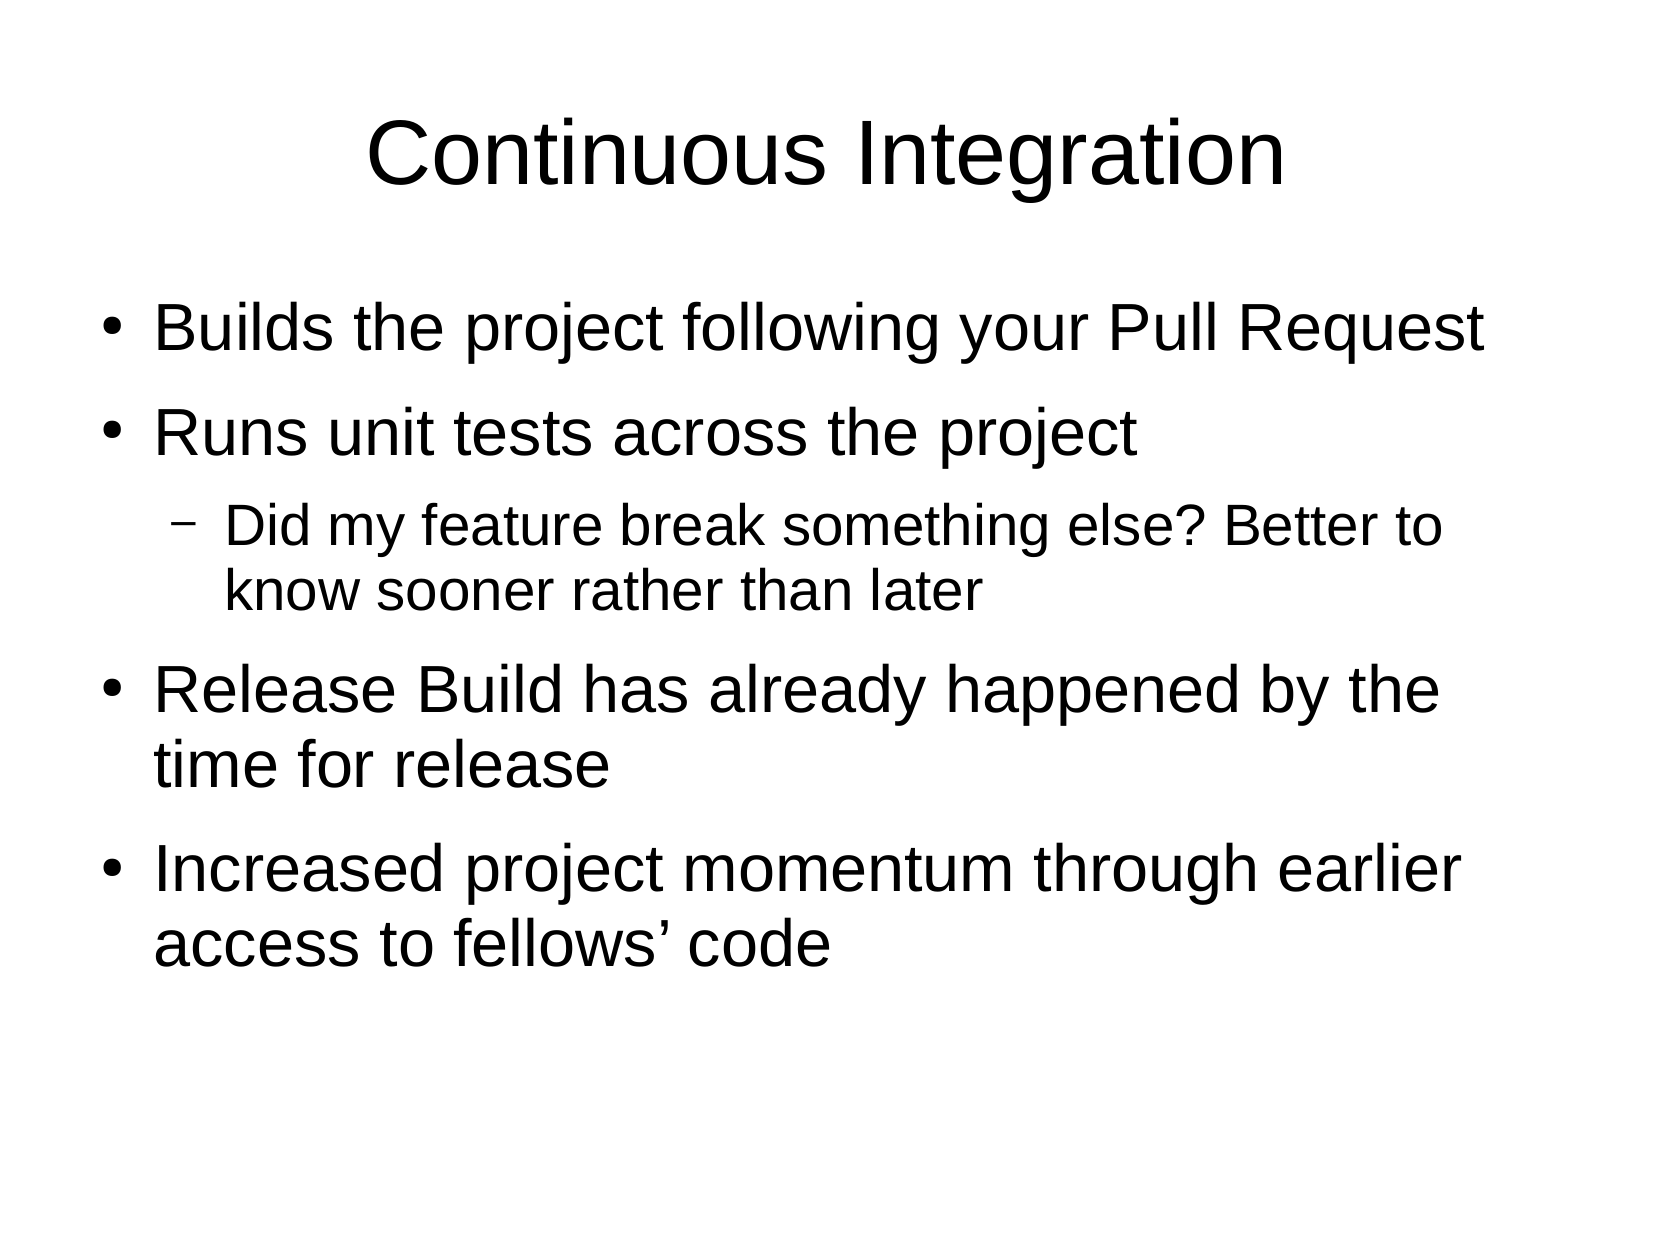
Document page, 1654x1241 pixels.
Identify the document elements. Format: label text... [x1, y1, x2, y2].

list Builds the project following your Pull Request Runs unit tests across the project Did my feature break something else? Better to know sooner rather than later Release Build has already happened by the time for release Increased project momentum through earlier access to fellows’ code [82, 290, 1571, 1010]
title Continuous Integration [82, 49, 1571, 257]
